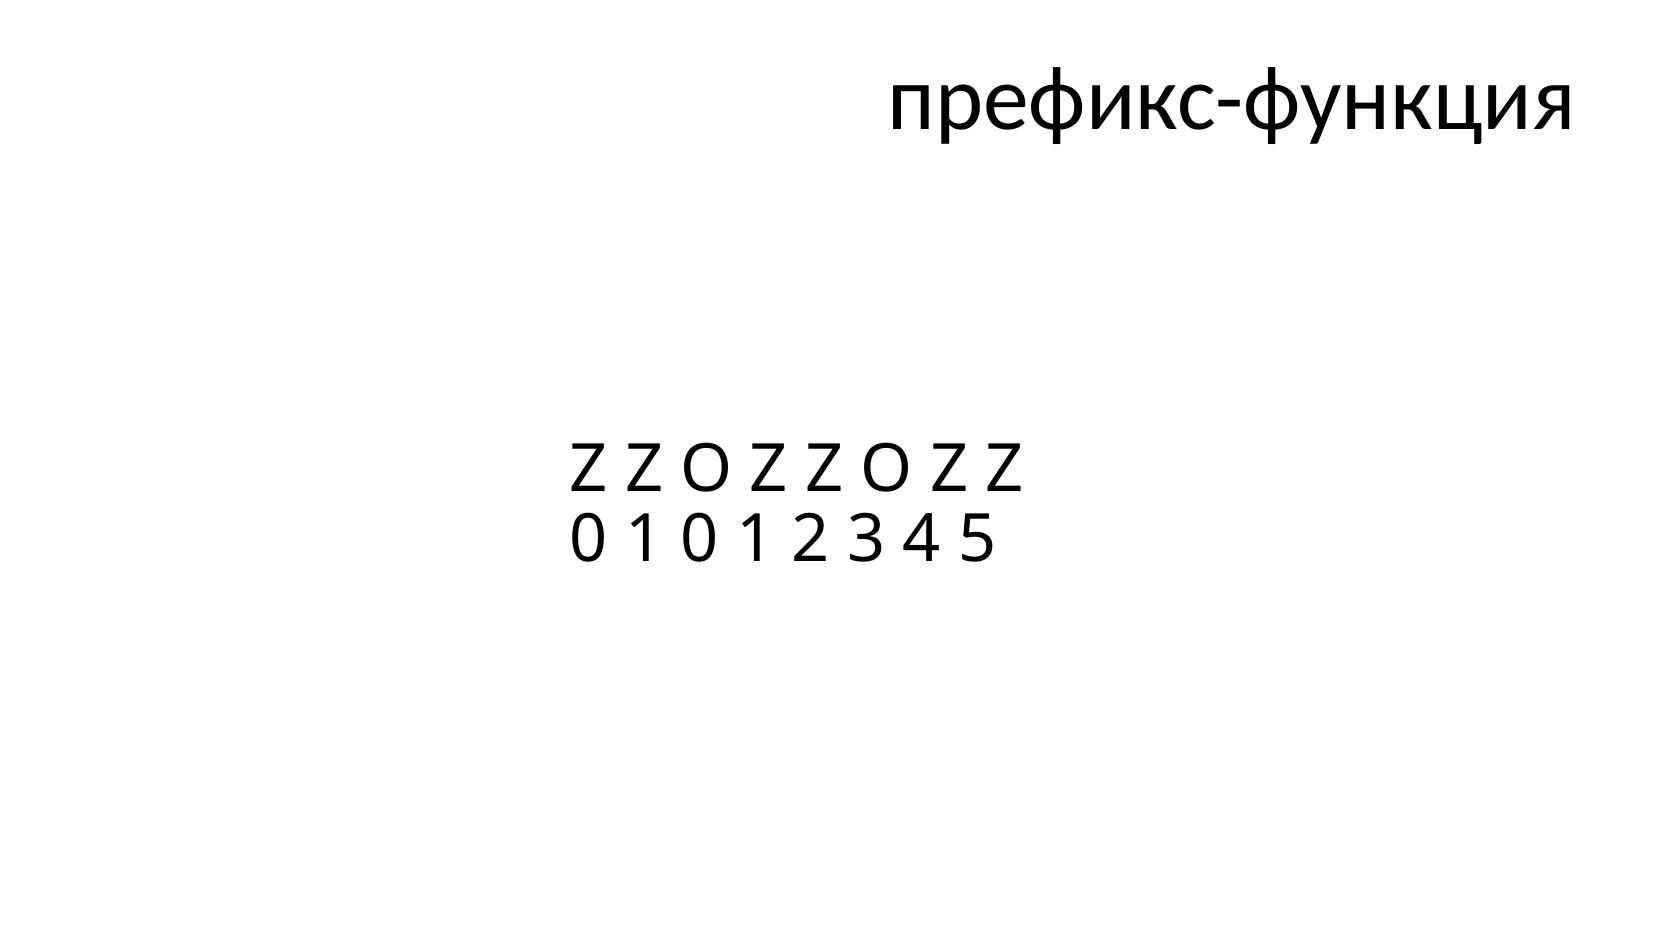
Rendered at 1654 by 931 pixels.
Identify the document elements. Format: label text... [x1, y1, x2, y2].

title префикс-функция [88, 29, 1577, 185]
text_box Z Z O Z Z O Z Z [555, 412, 1086, 483]
text_box 0 1 0 1 2 3 4 5 [555, 483, 1086, 582]
